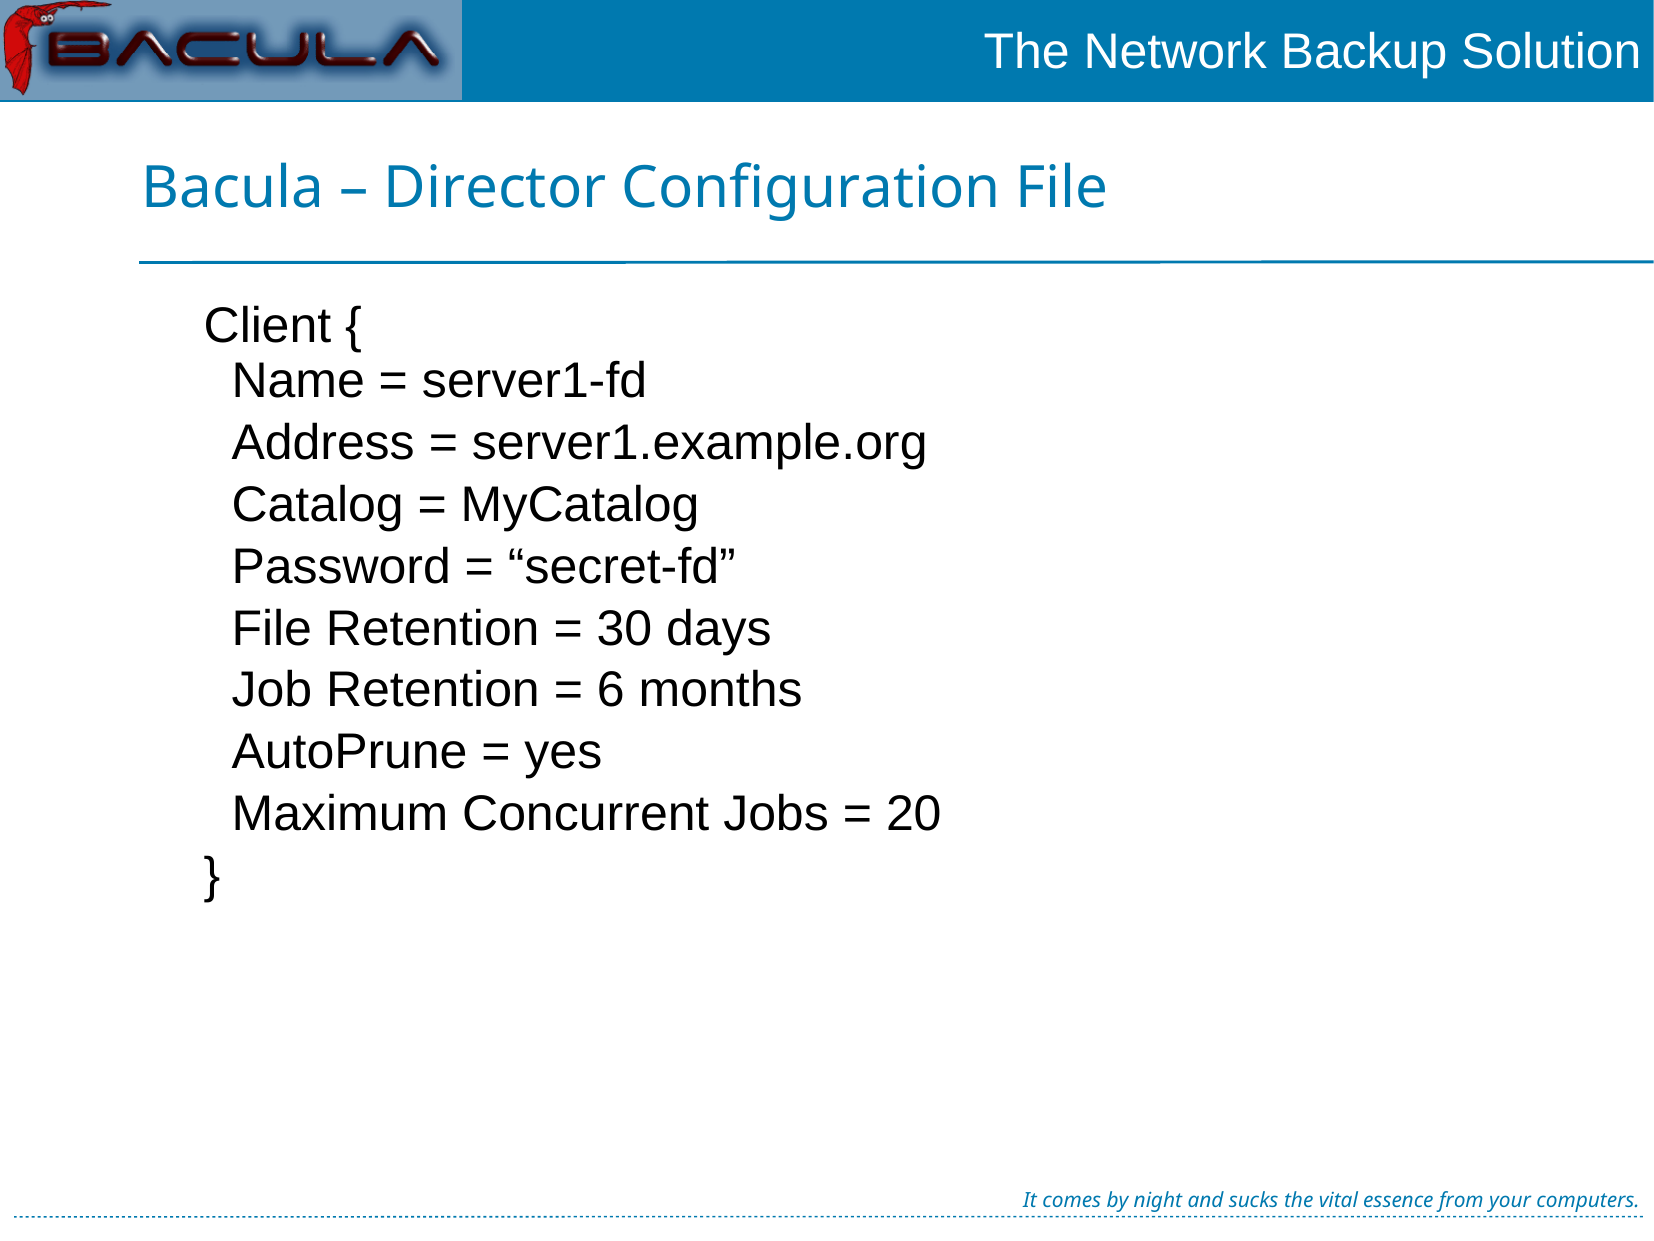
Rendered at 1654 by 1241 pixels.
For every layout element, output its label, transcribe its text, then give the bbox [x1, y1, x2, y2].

list Client { Name = server1-fd Address = server1.example.org Catalog = MyCatalog Password = “secret-fd” File Retention = 30 days Job Retention = 6 months AutoPrune = yes Maximum Concurrent Jobs = 20 } [144, 296, 1538, 1088]
title Bacula – Director Configuration File [141, 112, 1501, 226]
picture [0, 0, 461, 99]
